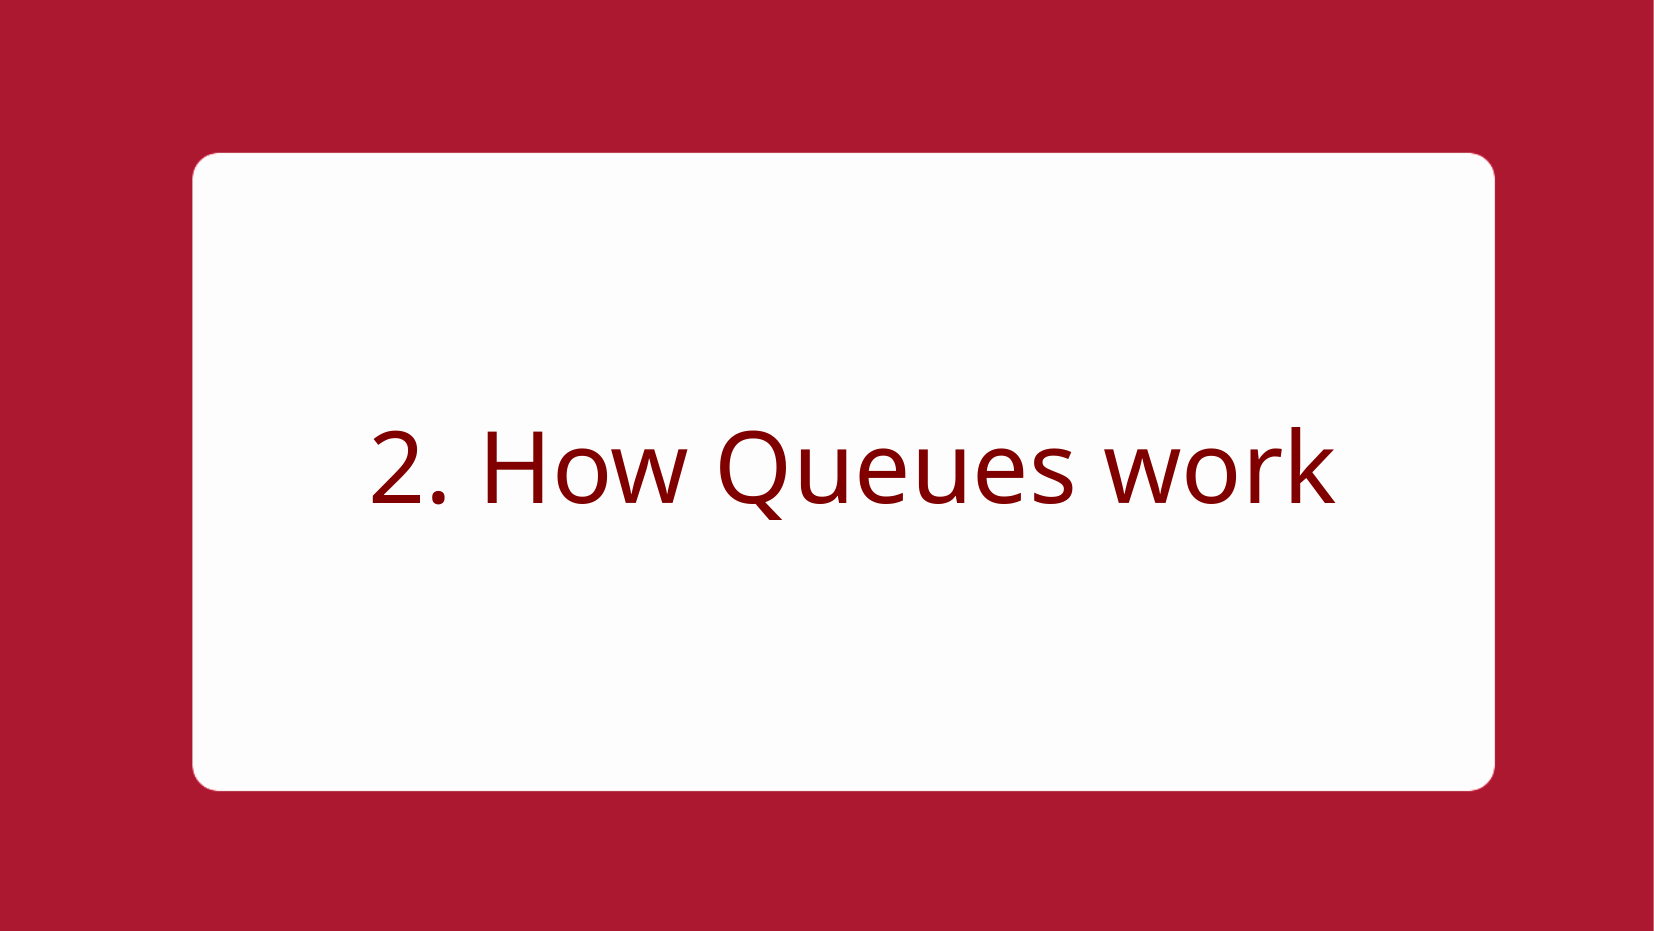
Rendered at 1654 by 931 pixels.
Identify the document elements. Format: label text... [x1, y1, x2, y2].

text_box 2. How Queues work [221, 175, 1485, 754]
picture [0, 0, 1654, 931]
